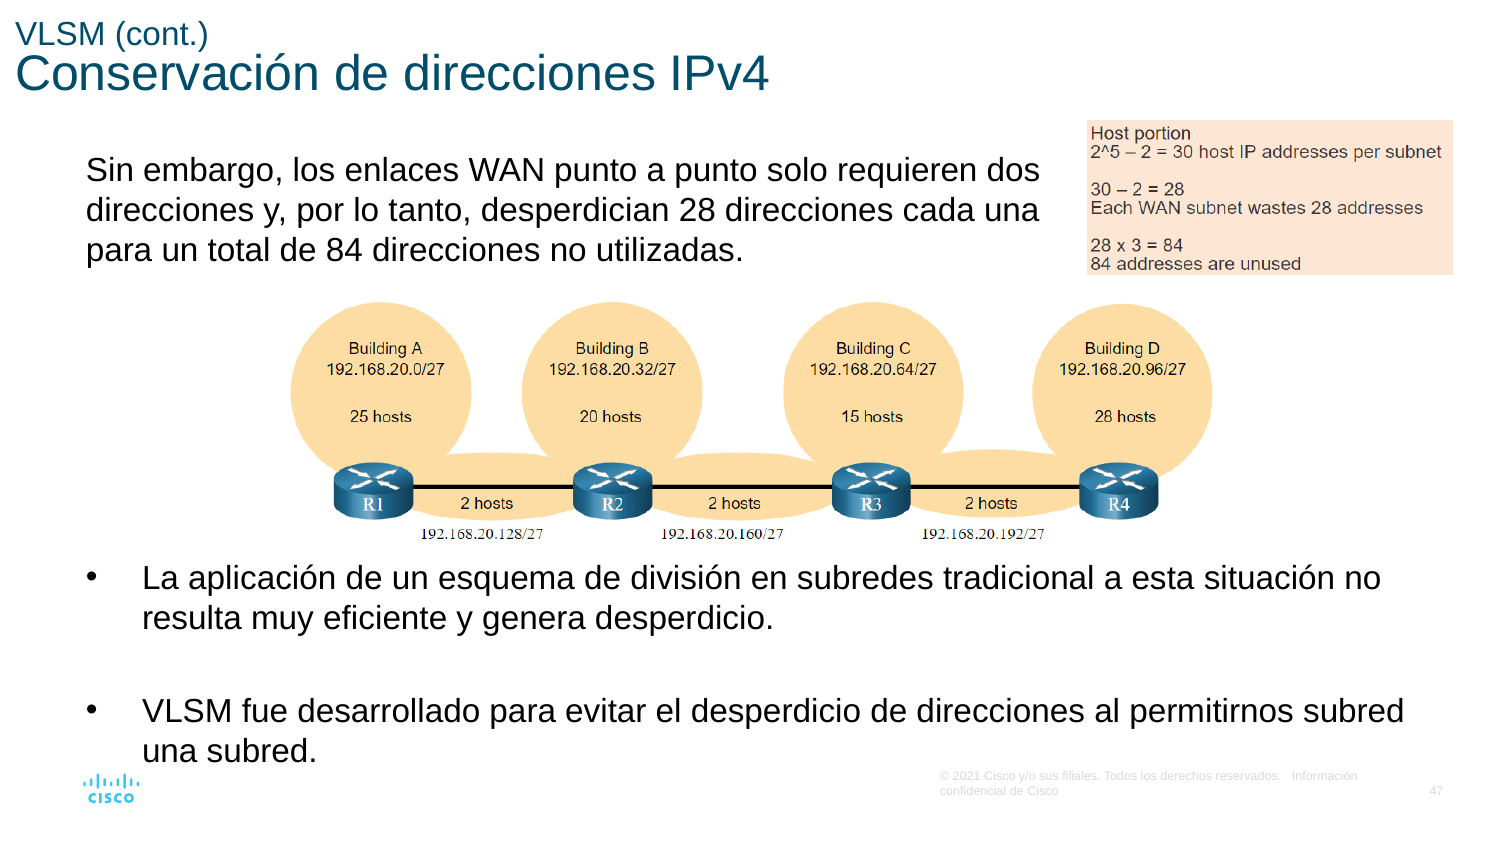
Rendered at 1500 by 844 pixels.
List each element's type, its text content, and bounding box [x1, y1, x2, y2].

list Sin embargo, los enlaces WAN punto a punto solo requieren dos direcciones y, por lo tanto, desperdician 28 direcciones cada una para un total de 84 direcciones no utilizadas. [70, 140, 1071, 296]
picture [283, 295, 1217, 548]
picture [1087, 120, 1453, 276]
text_box La aplicación de un esquema de división en subredes tradicional a esta situación no resulta muy eficiente y genera desperdicio. VLSM fue desarrollado para evitar el desperdicio de direcciones al permitirnos subred una subred. [70, 548, 1430, 763]
title VLSM (cont.) Conservación de direcciones IPv4 [0, 0, 1369, 121]
